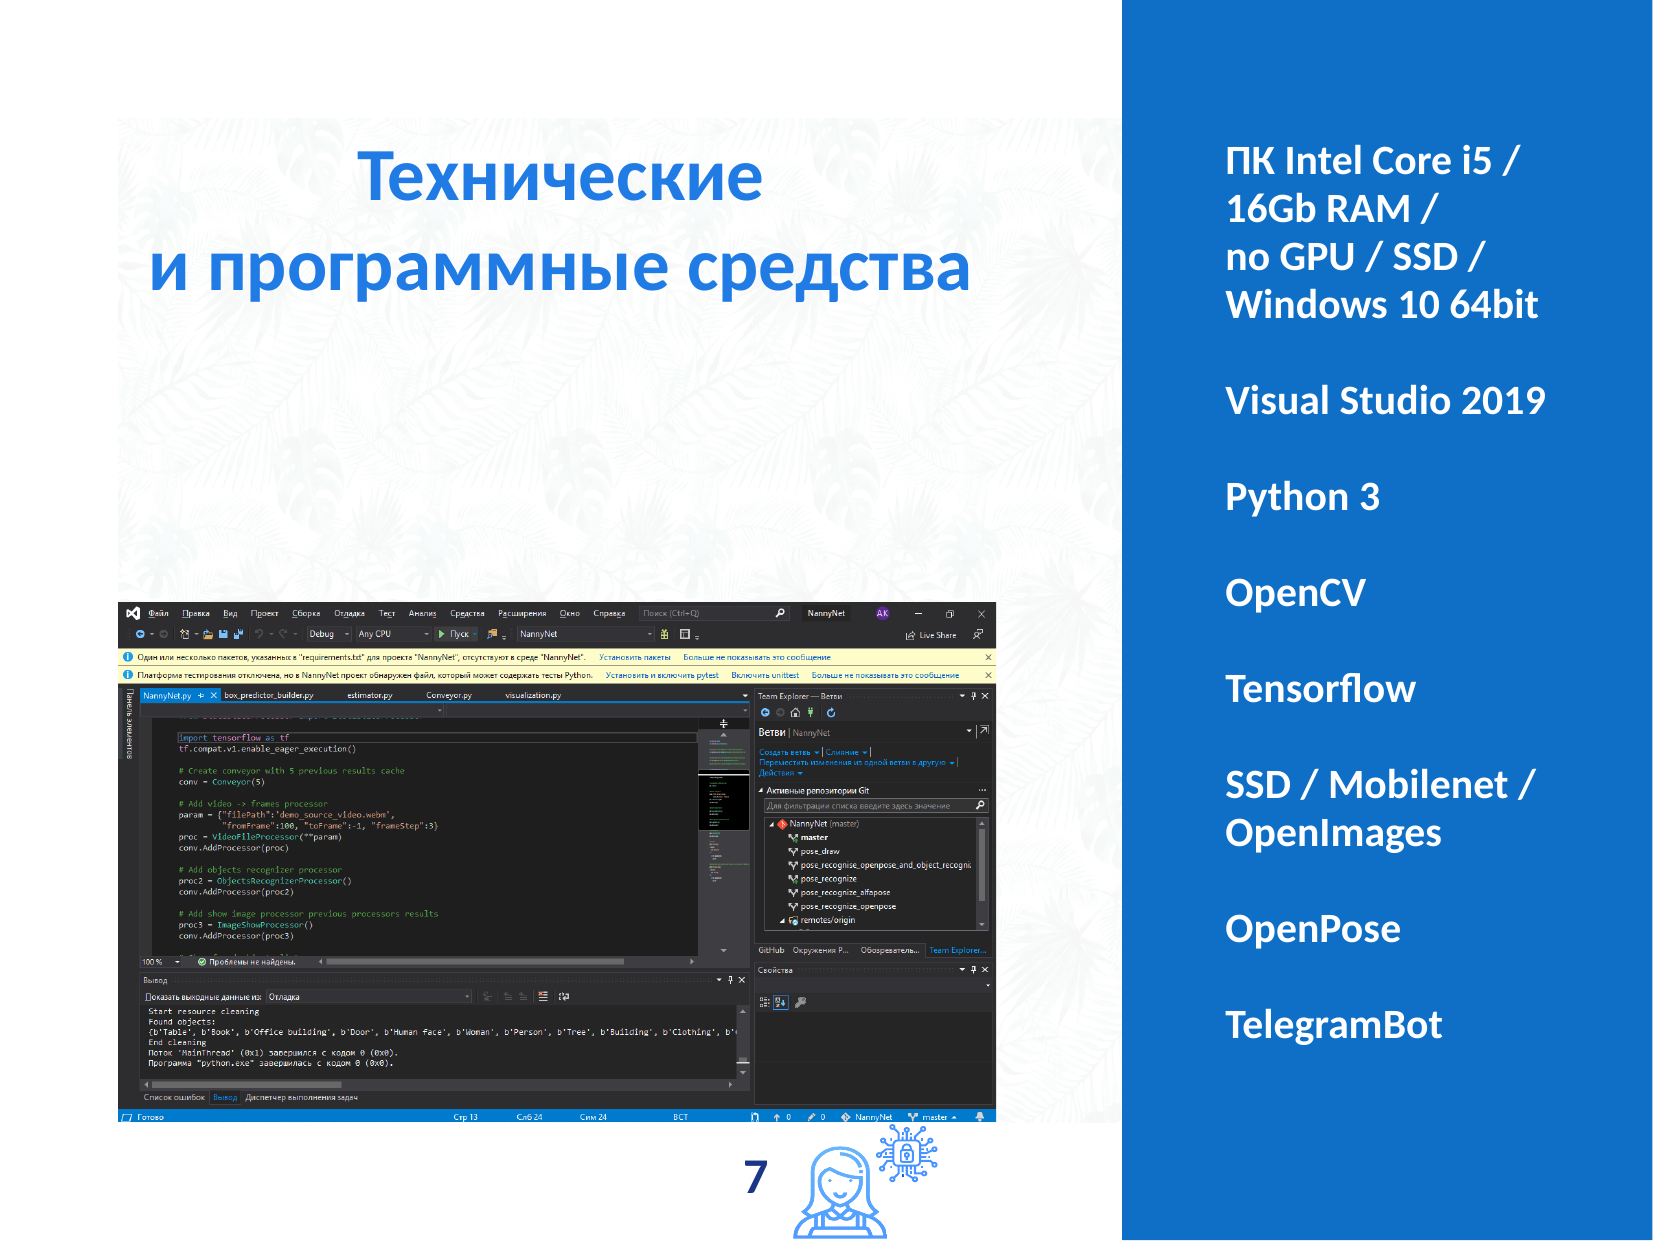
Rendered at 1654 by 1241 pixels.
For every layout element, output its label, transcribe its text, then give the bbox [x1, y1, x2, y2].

picture [118, 118, 1122, 1241]
text_box [1122, 0, 1653, 1241]
title Технические и программные средства [118, 118, 1004, 426]
text_box 7 [696, 1122, 815, 1241]
text_box ПК Intel Core i5 / 16Gb RAM / no GPU / SSD / Windows 10 64bit Visual Studio 2019 Python 3 OpenCV Tensorflow SSD / Mobilenet / OpenImages OpenPose TelegramBot [1210, 129, 1577, 1152]
